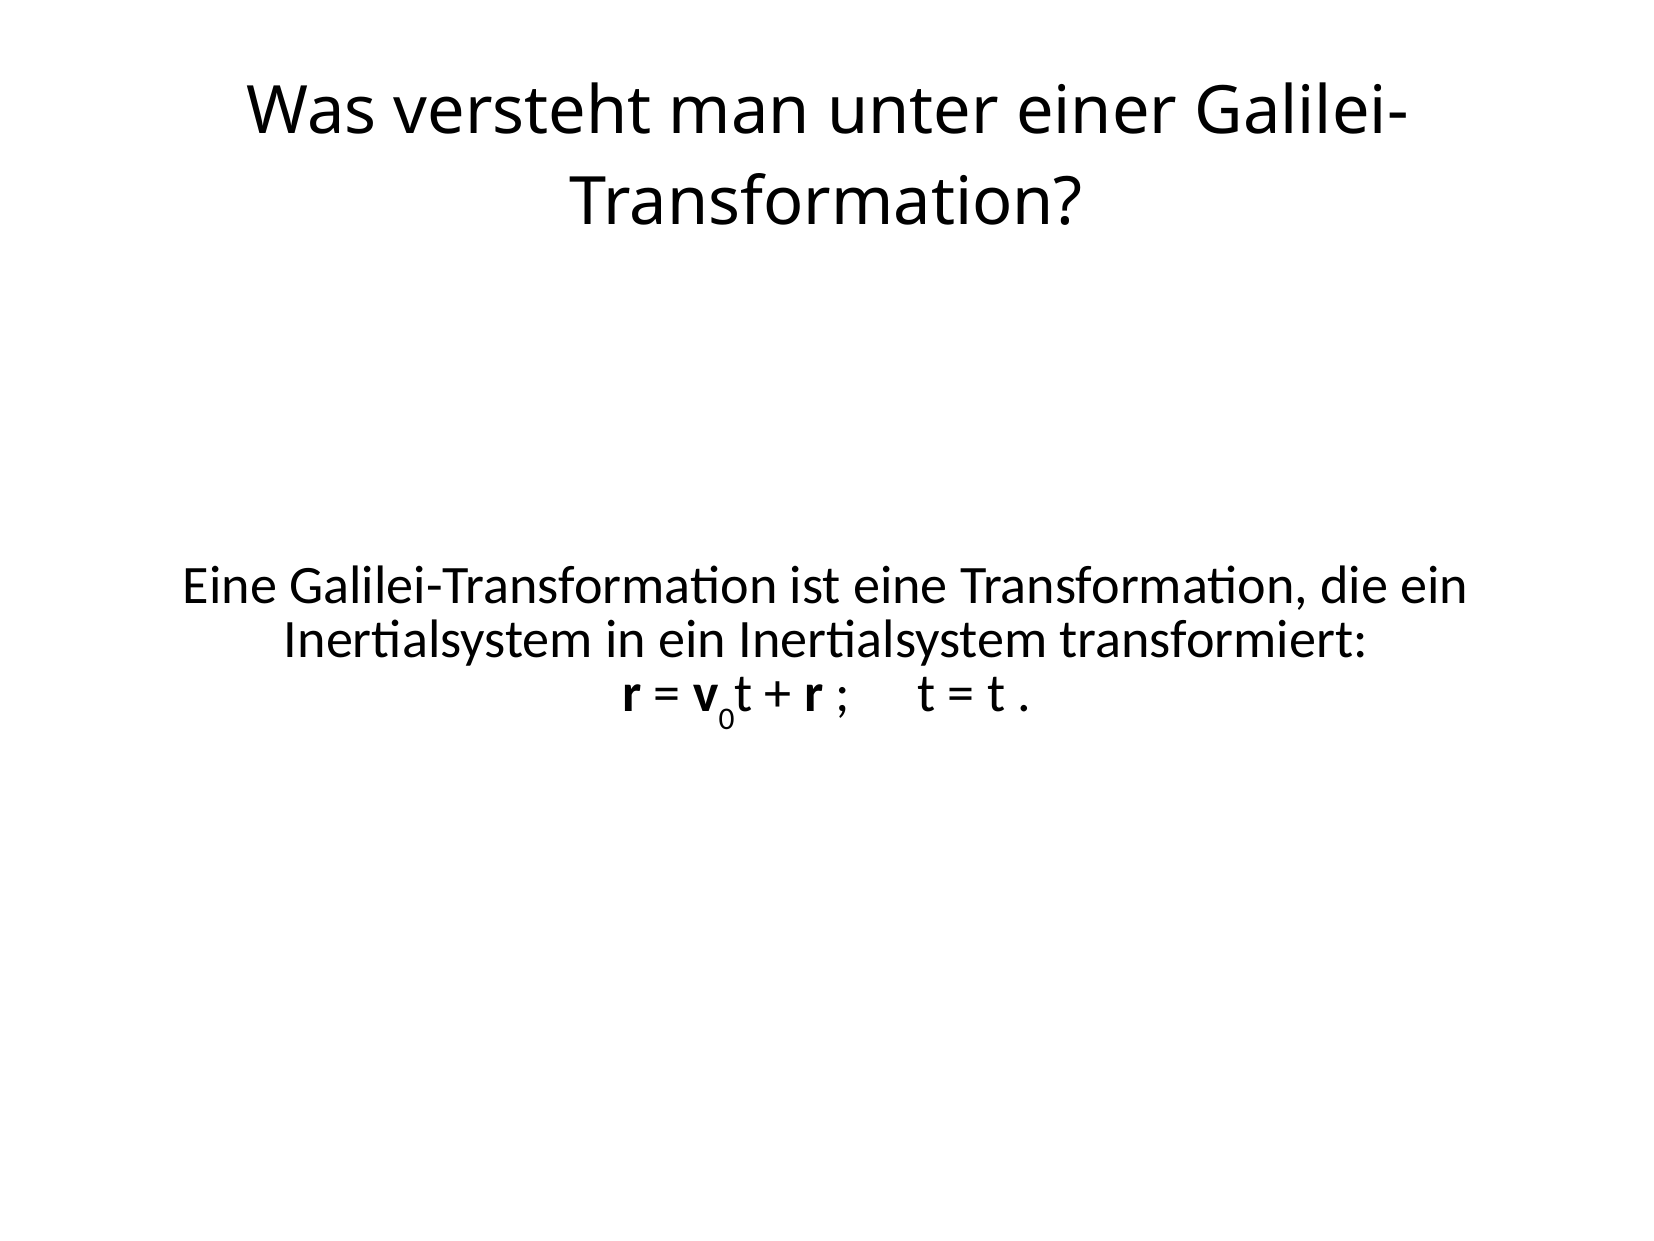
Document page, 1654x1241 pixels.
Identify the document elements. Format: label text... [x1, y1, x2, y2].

subtitle Eine Galilei-Transformation ist eine Transformation, die ein Inertialsystem in ein Inertialsystem transformiert: r = v0t + r ; t = t . [82, 290, 1571, 1010]
title Was versteht man unter einer Galilei-Transformation? [82, 49, 1571, 257]
